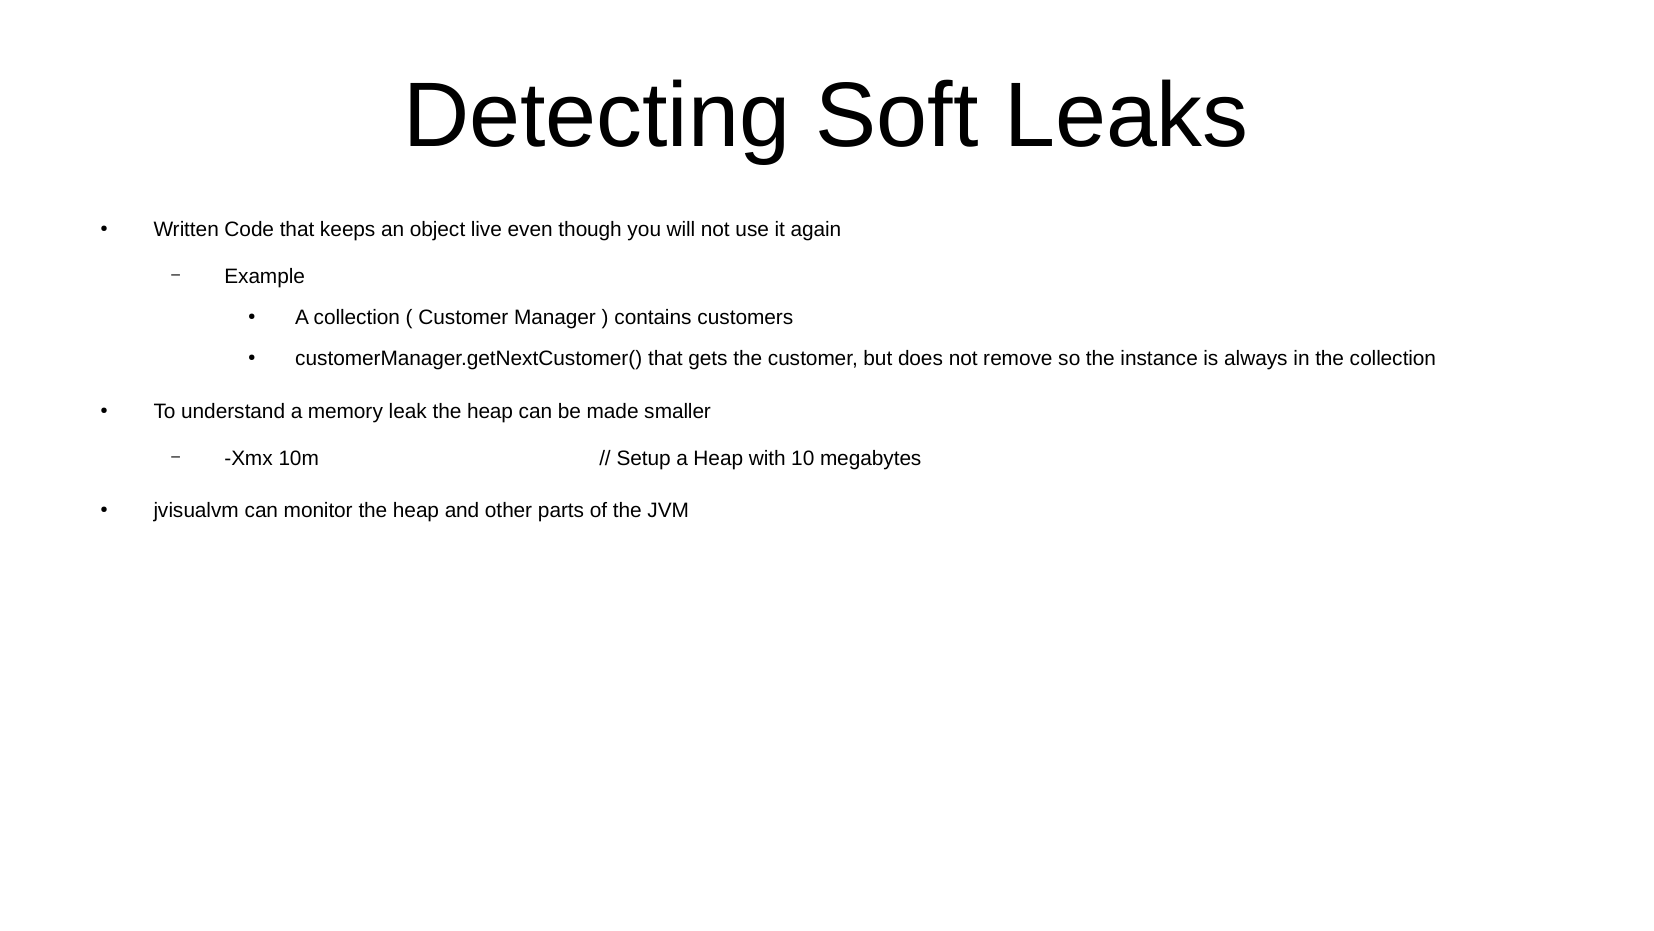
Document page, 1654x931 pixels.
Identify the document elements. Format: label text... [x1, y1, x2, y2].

list Written Code that keeps an object live even though you will not use it again Example A collection ( Customer Manager ) contains customers customerManager.getNextCustomer() that gets the customer, but does not remove so the instance is always in the collection To understand a memory leak the heap can be made smaller -Xmx 10m // Setup a Heap with 10 megabytes jvisualvm can monitor the heap and other parts of the JVM [82, 217, 1606, 916]
title Detecting Soft Leaks [82, 37, 1571, 193]
